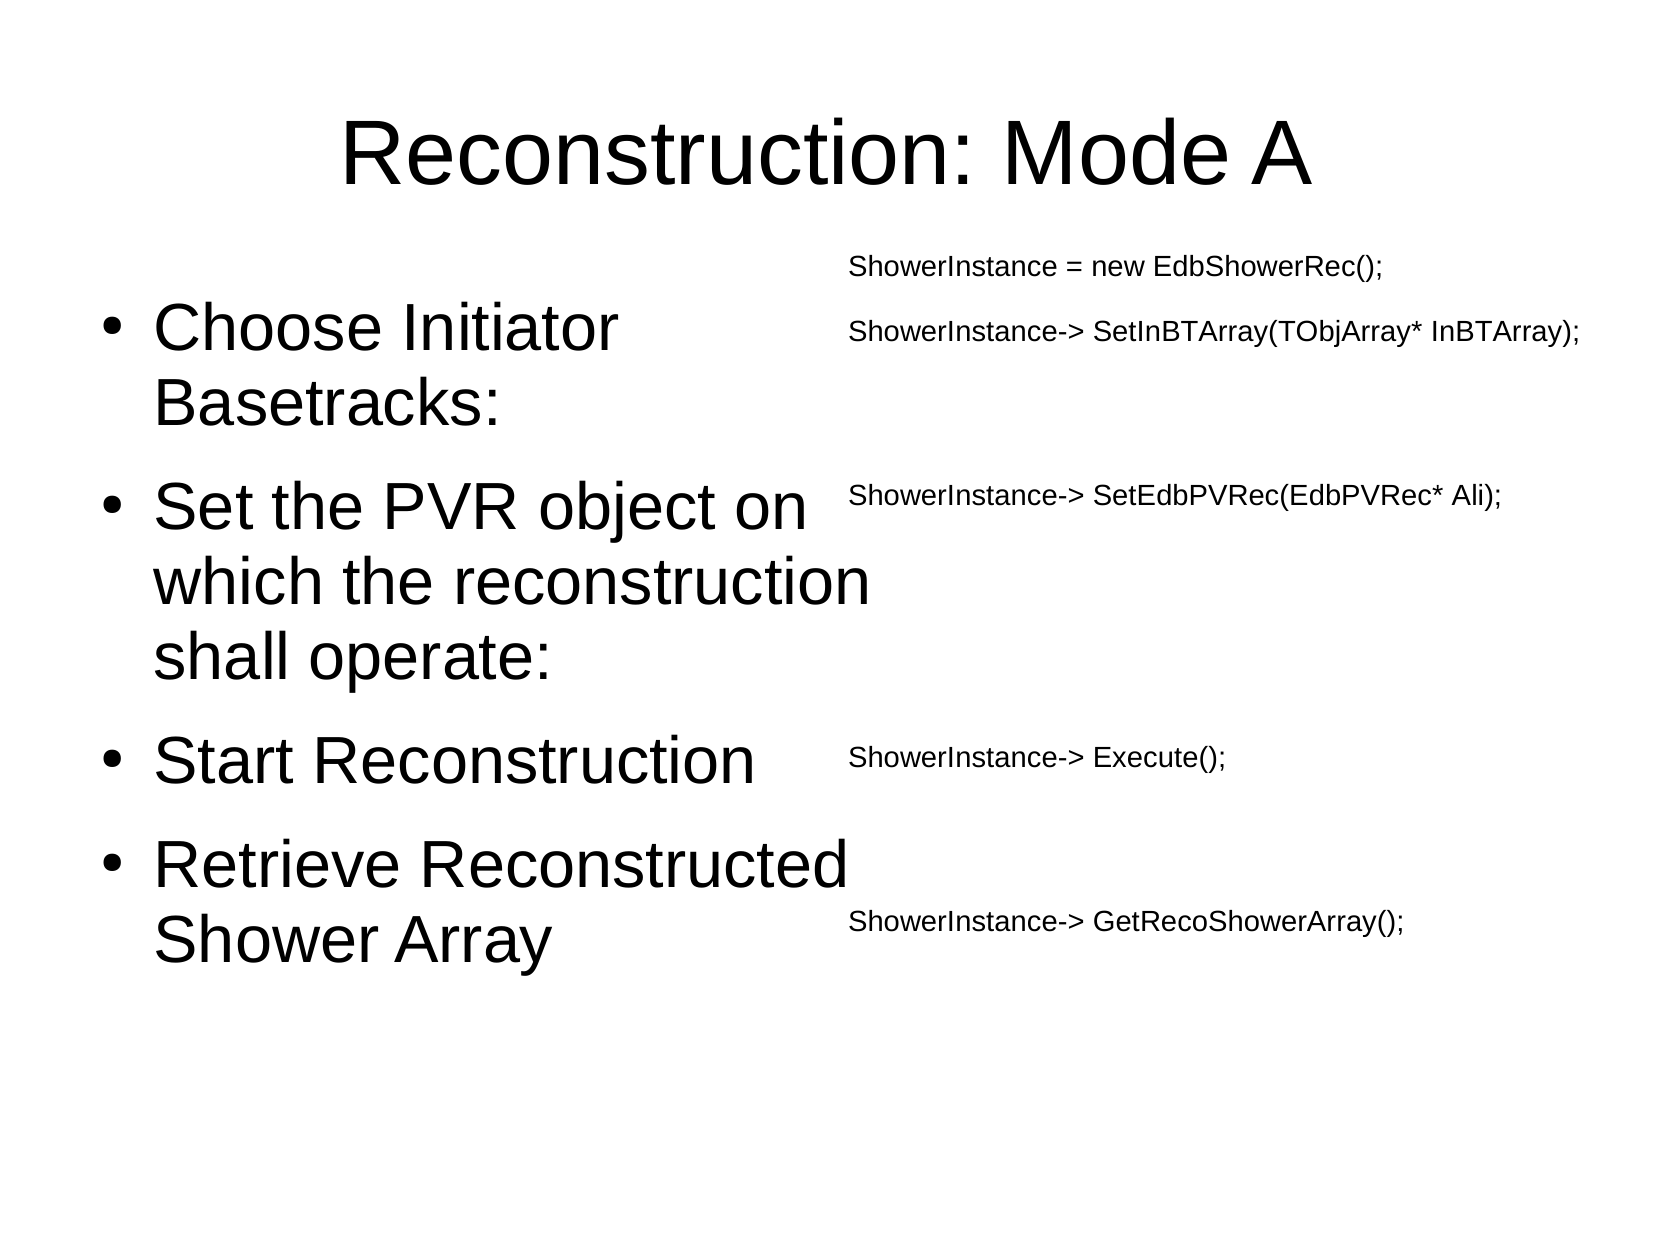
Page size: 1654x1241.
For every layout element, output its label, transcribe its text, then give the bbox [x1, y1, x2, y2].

text_box ShowerInstance = new EdbShowerRec(); ShowerInstance-> SetInBTArray(TObjArray* InBTArray); ShowerInstance-> SetEdbPVRec(EdbPVRec* Ali); ShowerInstance-> Execute(); ShowerInstance-> GetRecoShowerArray(); [833, 242, 1654, 1099]
list Choose Initiator Basetracks: Set the PVR object on which the reconstruction shall operate: Start Reconstruction Retrieve Reconstructed Shower Array [82, 290, 886, 1109]
title Reconstruction: Mode A [82, 49, 1571, 257]
